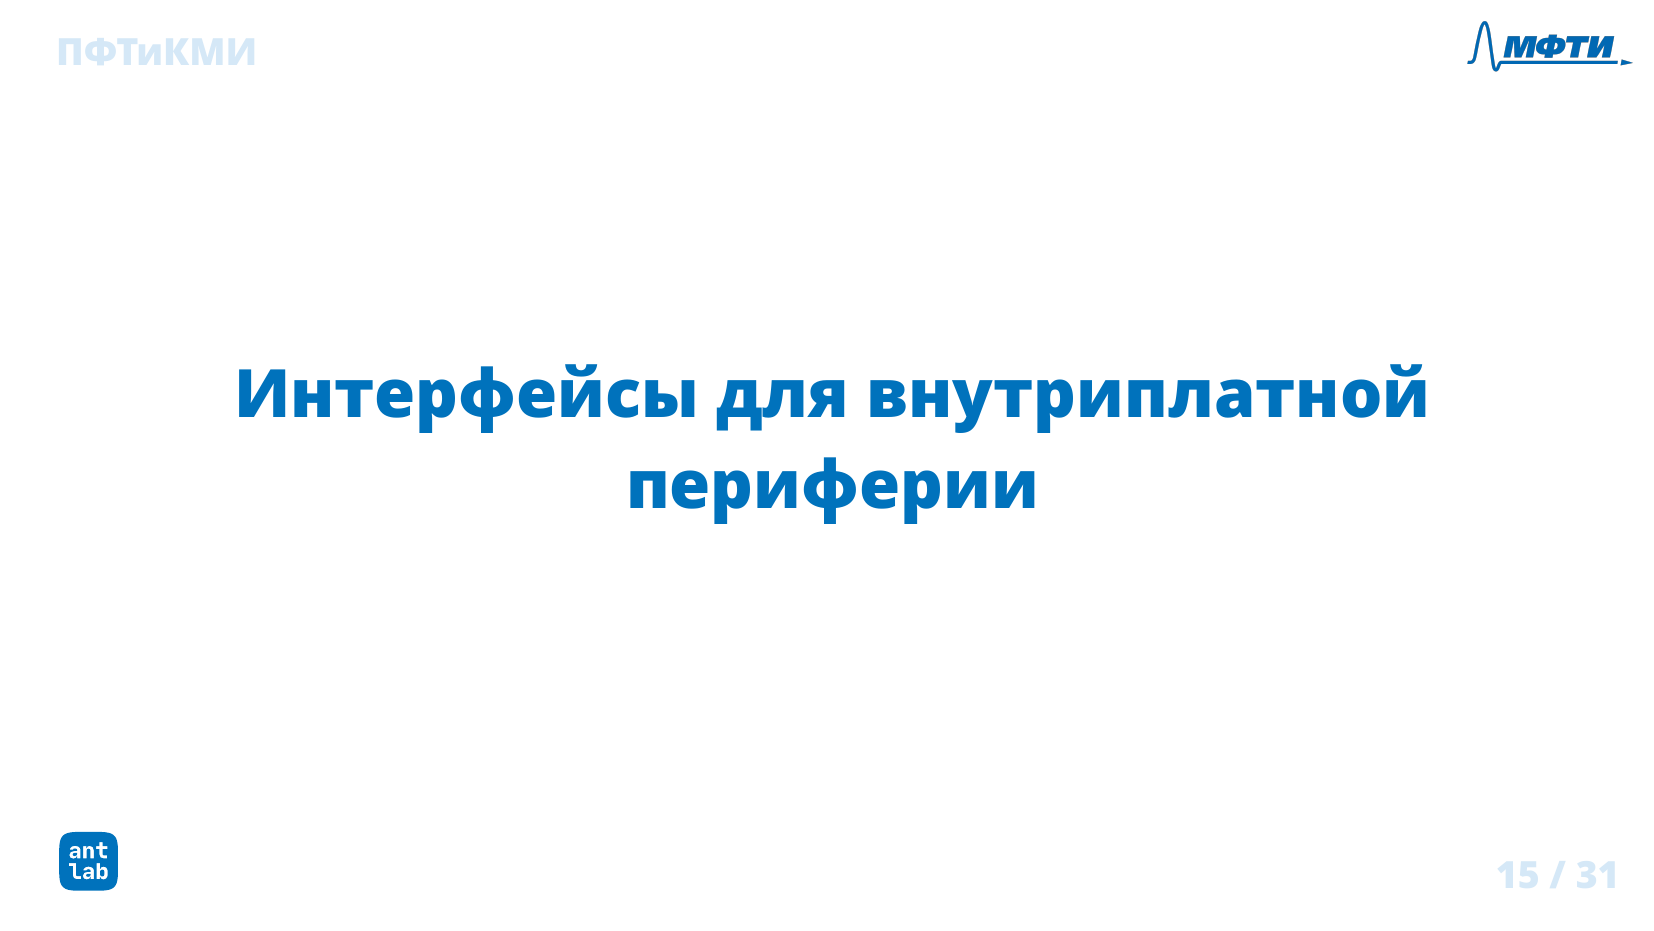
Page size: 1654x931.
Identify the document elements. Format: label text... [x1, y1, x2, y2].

picture [1446, 0, 1654, 93]
title Интерфейсы для внутриплатной периферии [88, 342, 1577, 532]
